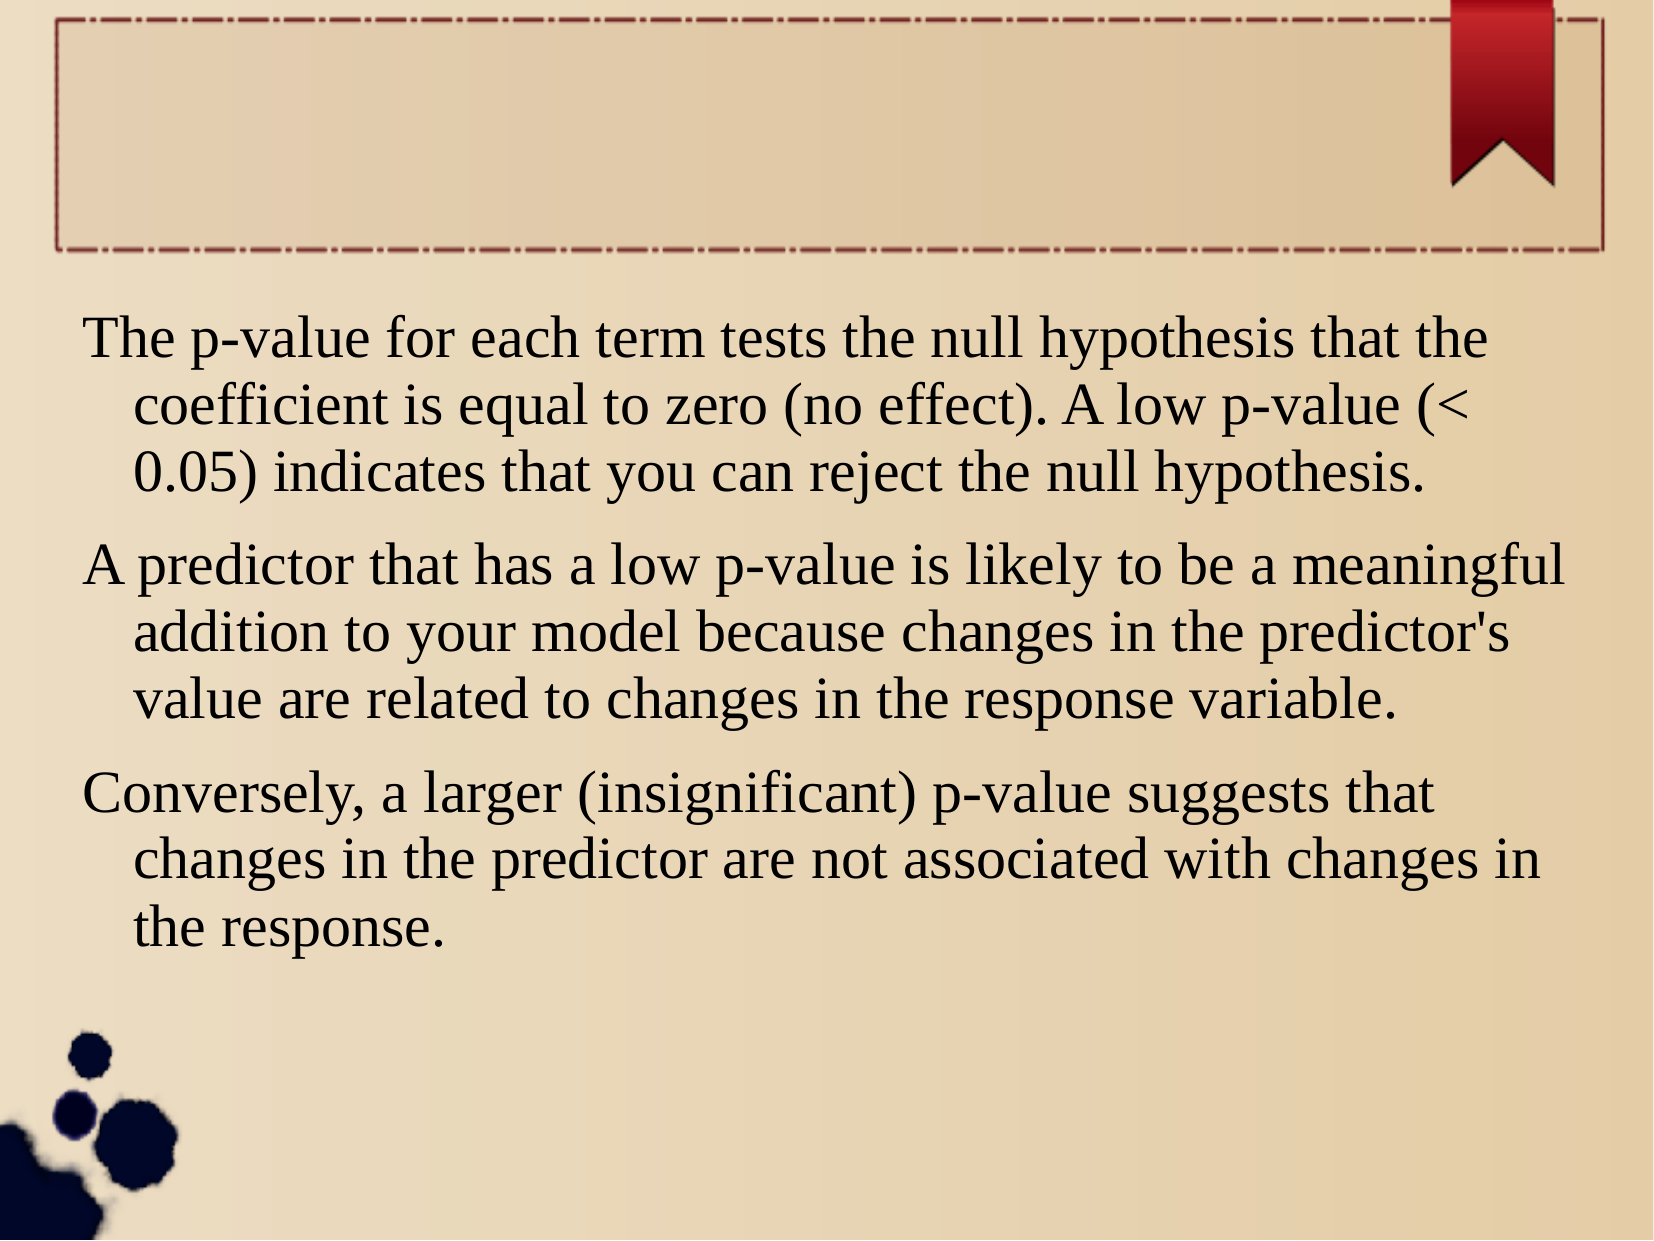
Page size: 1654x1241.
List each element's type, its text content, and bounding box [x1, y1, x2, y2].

picture [0, 0, 1654, 1240]
list The p-value for each term tests the null hypothesis that the coefficient is equal to zero (no effect). A low p-value (< 0.05) indicates that you can reject the null hypothesis. A predictor that has a low p-value is likely to be a meaningful addition to your model because changes in the predictor's value are related to changes in the response variable. Conversely, a larger (insignificant) p-value suggests that changes in the predictor are not associated with changes in the response. [82, 299, 1571, 1019]
